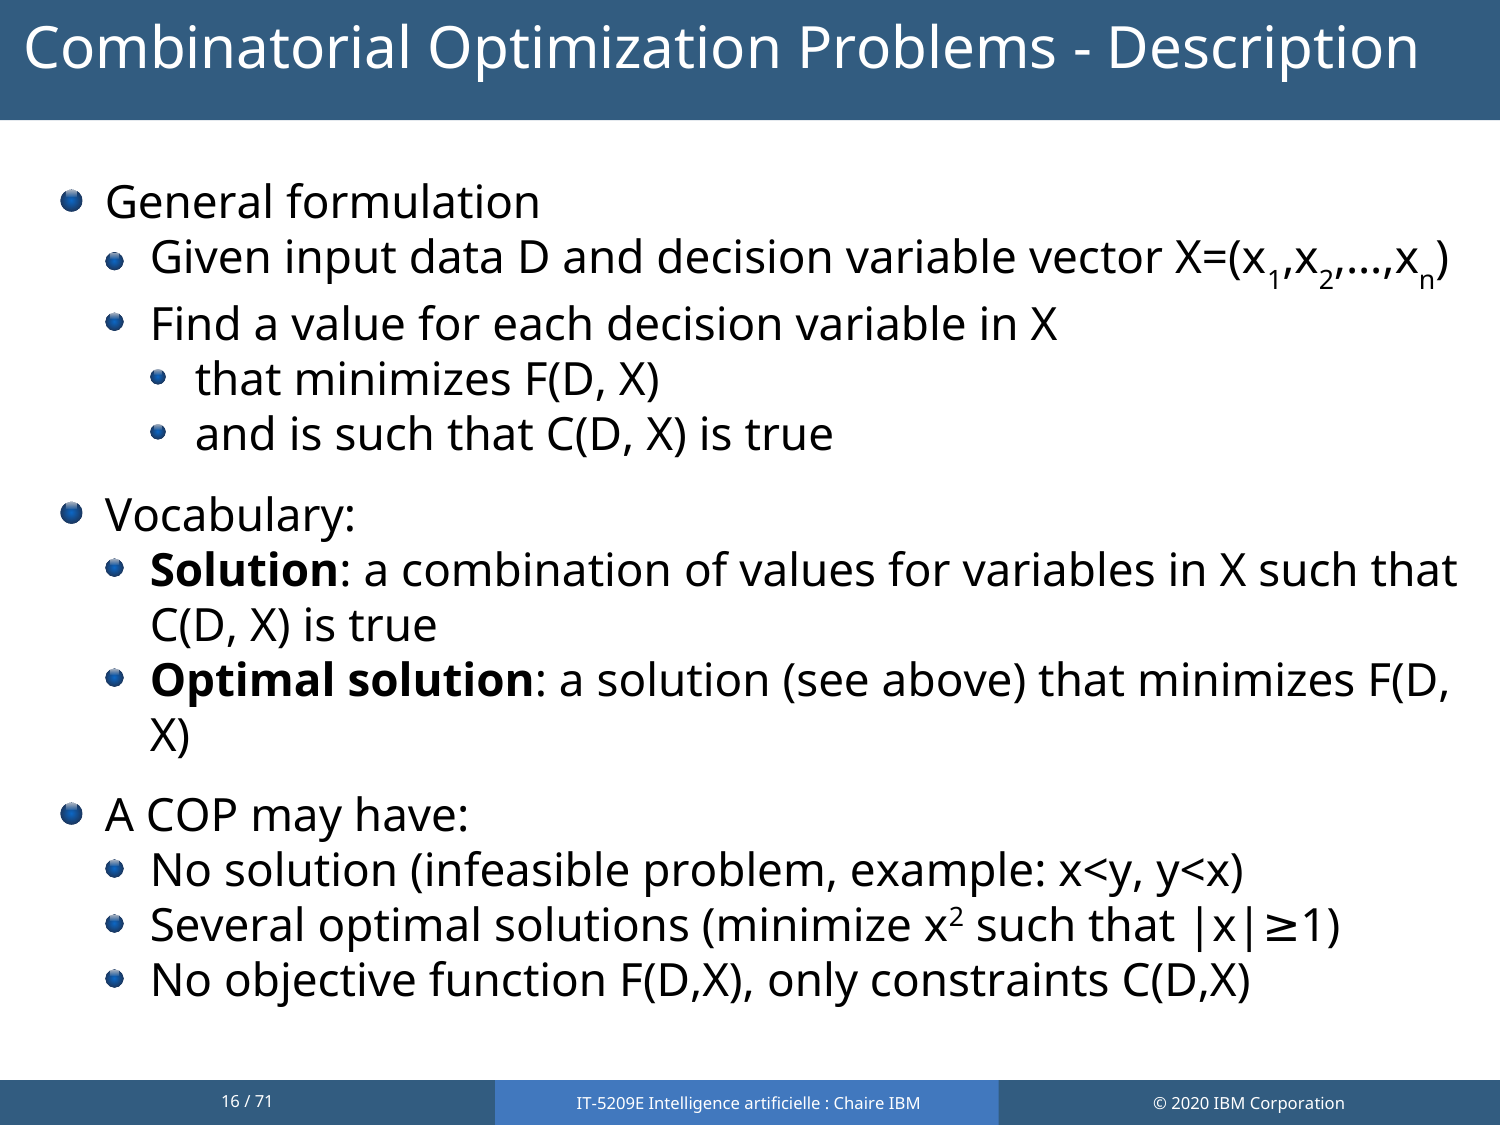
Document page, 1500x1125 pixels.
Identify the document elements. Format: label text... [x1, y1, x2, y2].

title Combinatorial Optimization Problems - Description [0, 0, 1500, 121]
list General formulation Given input data D and decision variable vector X=(x1,x2,…,xn) Find a value for each decision variable in X that minimizes F(D, X) and is such that C(D, X) is true Vocabulary: Solution: a combination of values for variables in X such that C(D, X) is true Optimal solution: a solution (see above) that minimizes F(D, X) A COP may have: No solution (infeasible problem, example: x<y, y<x) Several optimal solutions (minimize x2 such that |x|≥1) No objective function F(D,X), only constraints C(D,X) [45, 165, 1500, 1036]
